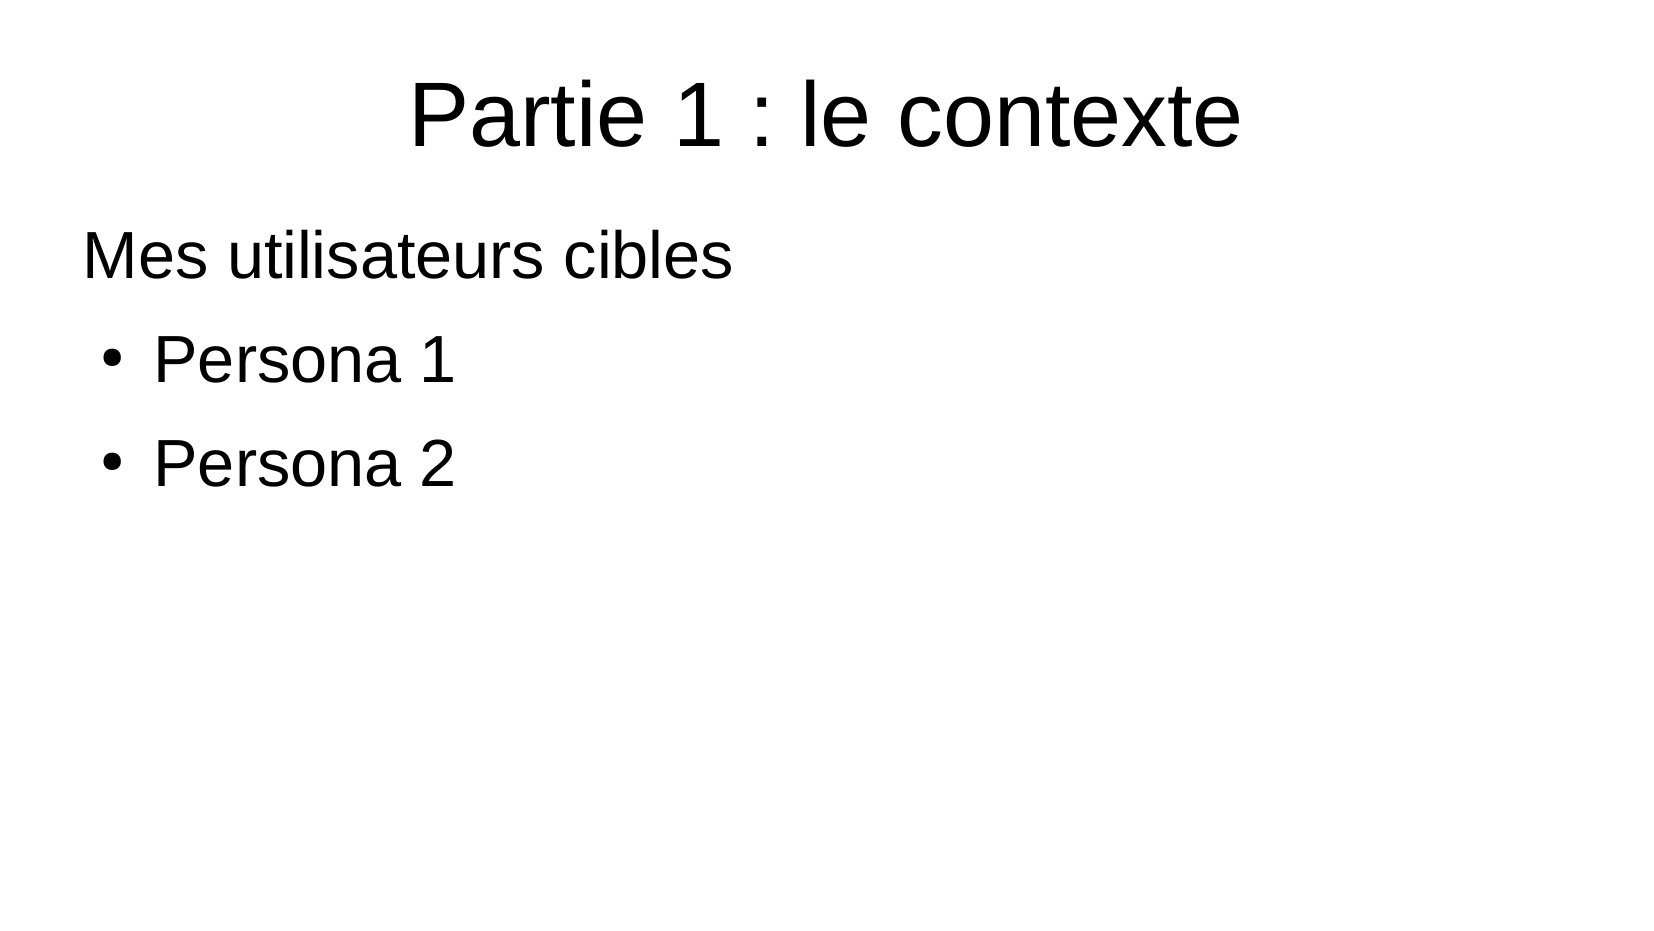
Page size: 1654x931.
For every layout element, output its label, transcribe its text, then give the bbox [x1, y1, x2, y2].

title Partie 1 : le contexte [82, 37, 1571, 193]
list Mes utilisateurs cibles Persona 1 Persona 2 [82, 217, 1571, 758]
